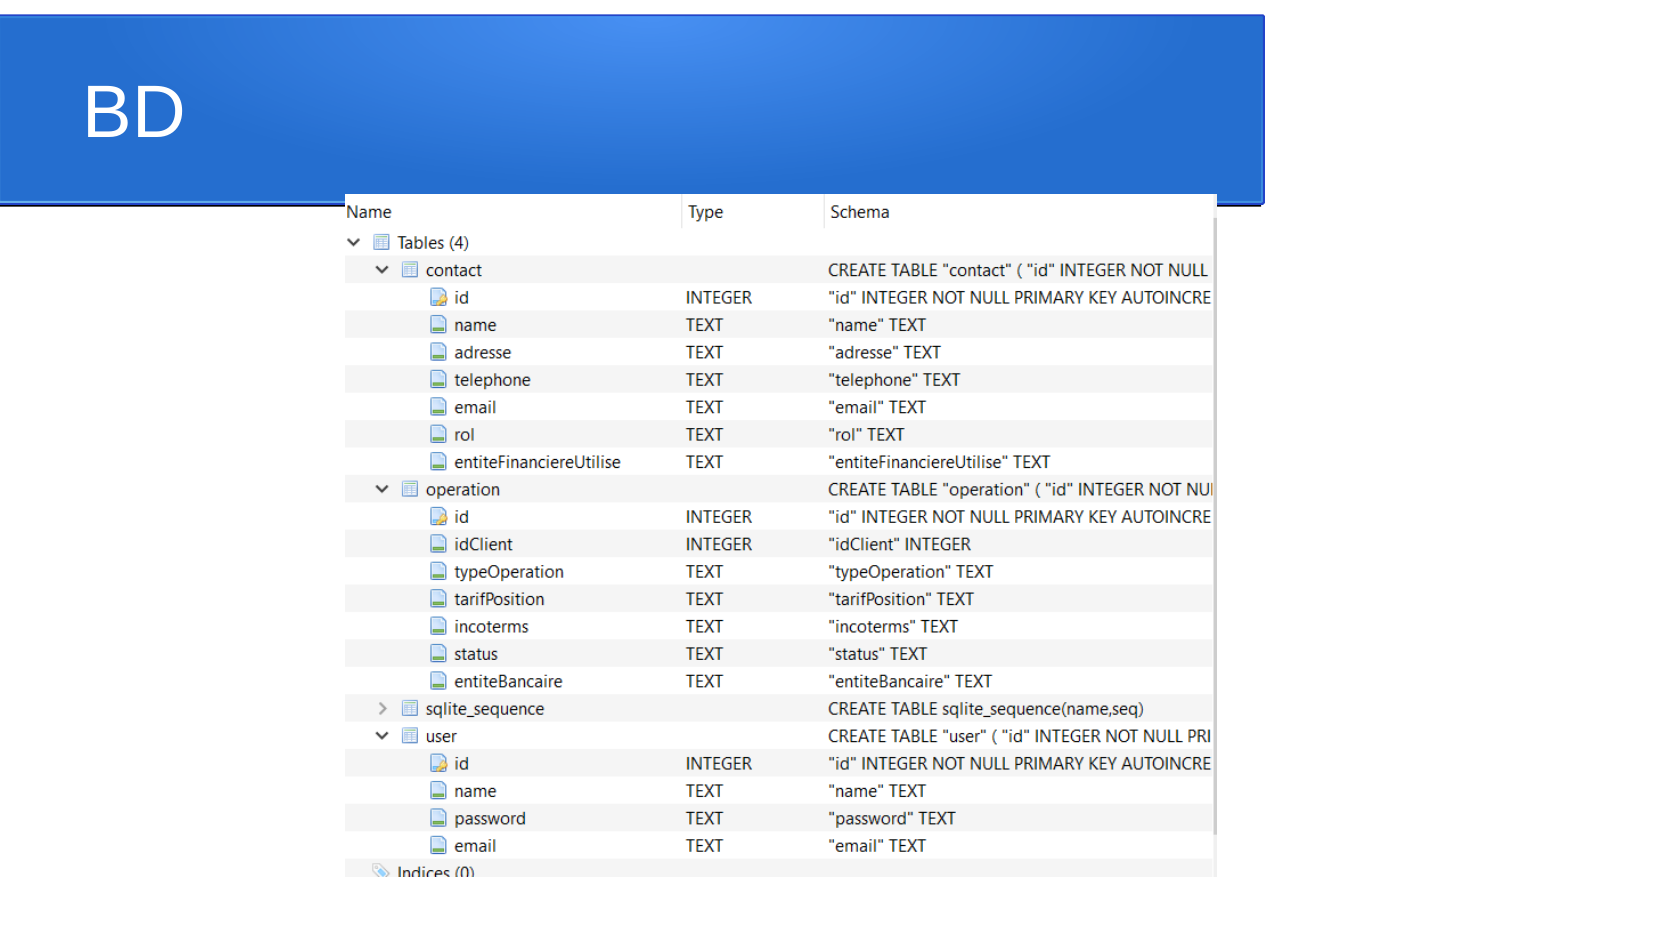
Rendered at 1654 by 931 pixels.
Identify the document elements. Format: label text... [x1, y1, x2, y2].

title BD [82, 35, 1235, 189]
picture [345, 194, 1217, 877]
